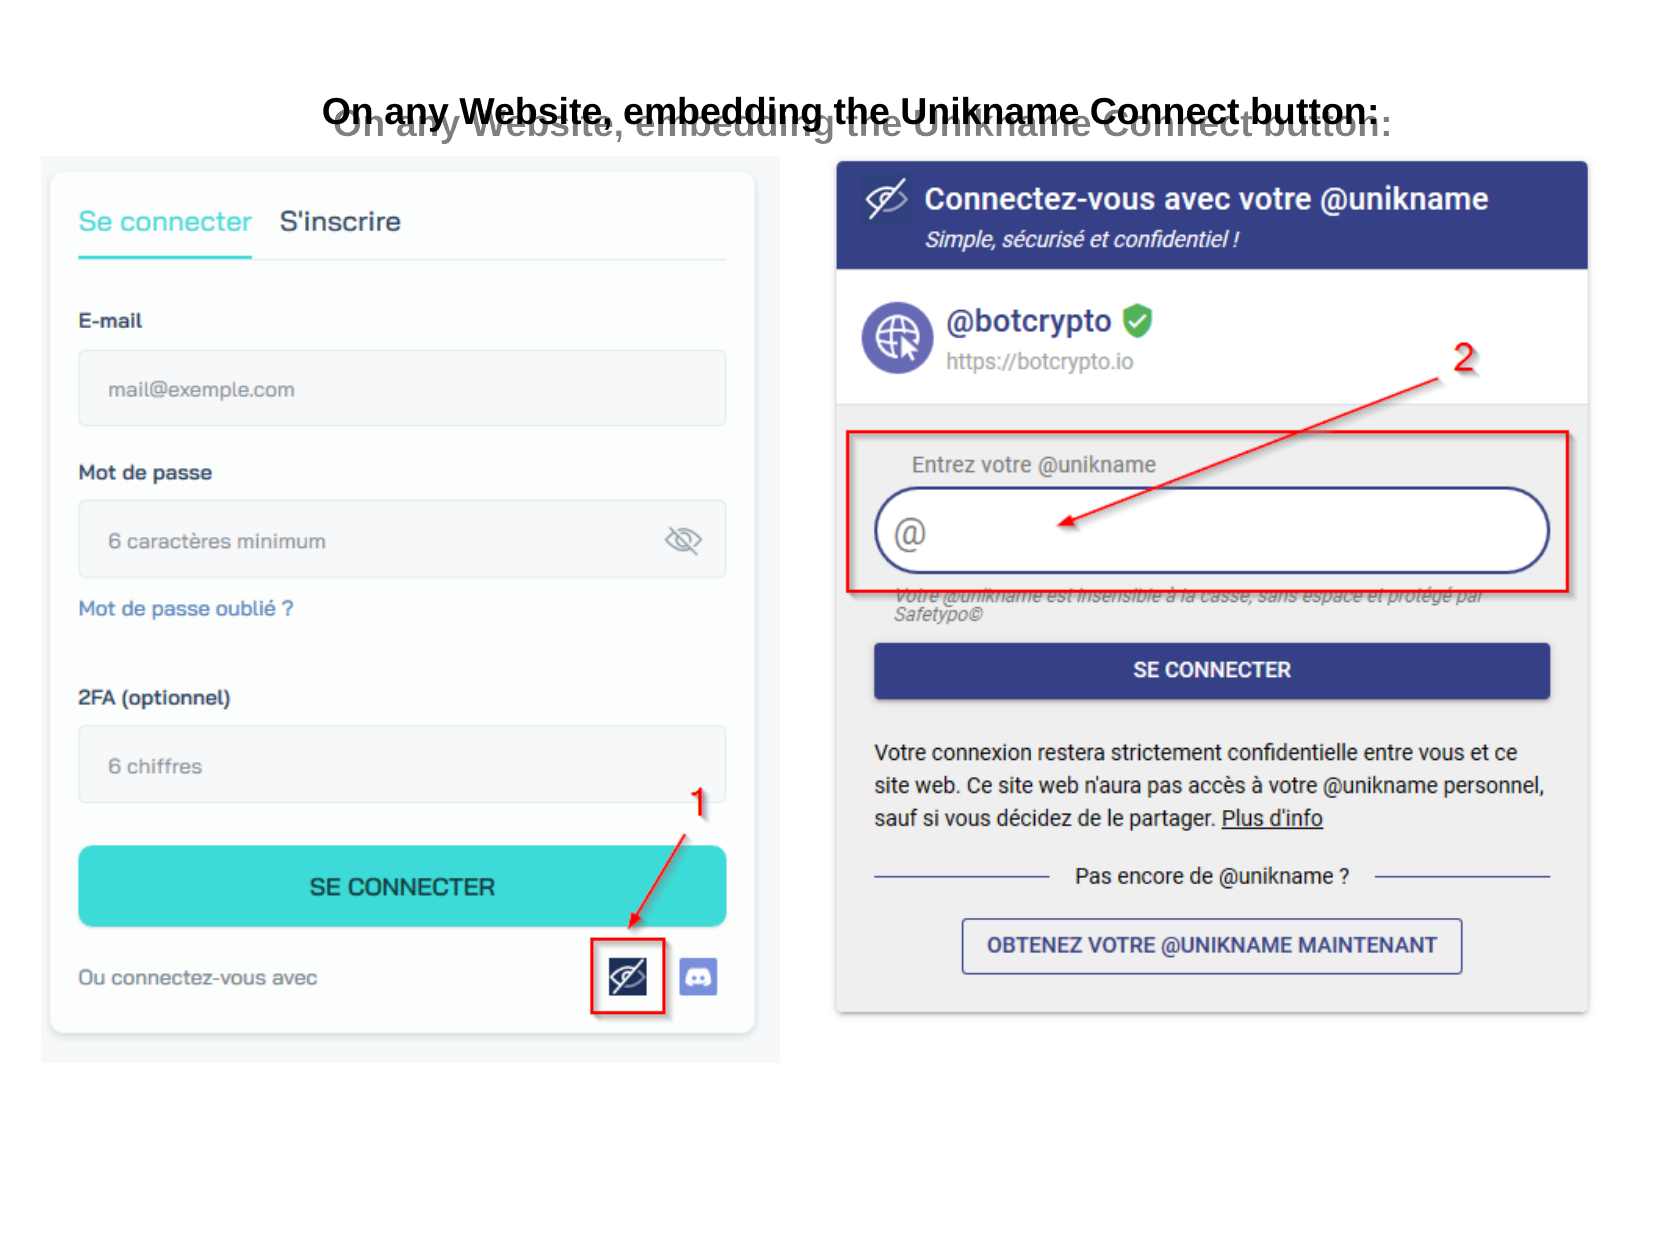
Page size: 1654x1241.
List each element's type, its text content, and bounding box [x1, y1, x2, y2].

picture [826, 152, 1599, 1028]
text_box On any Website, embedding the Unikname Connect button: [307, 82, 1406, 141]
picture [41, 156, 780, 1063]
